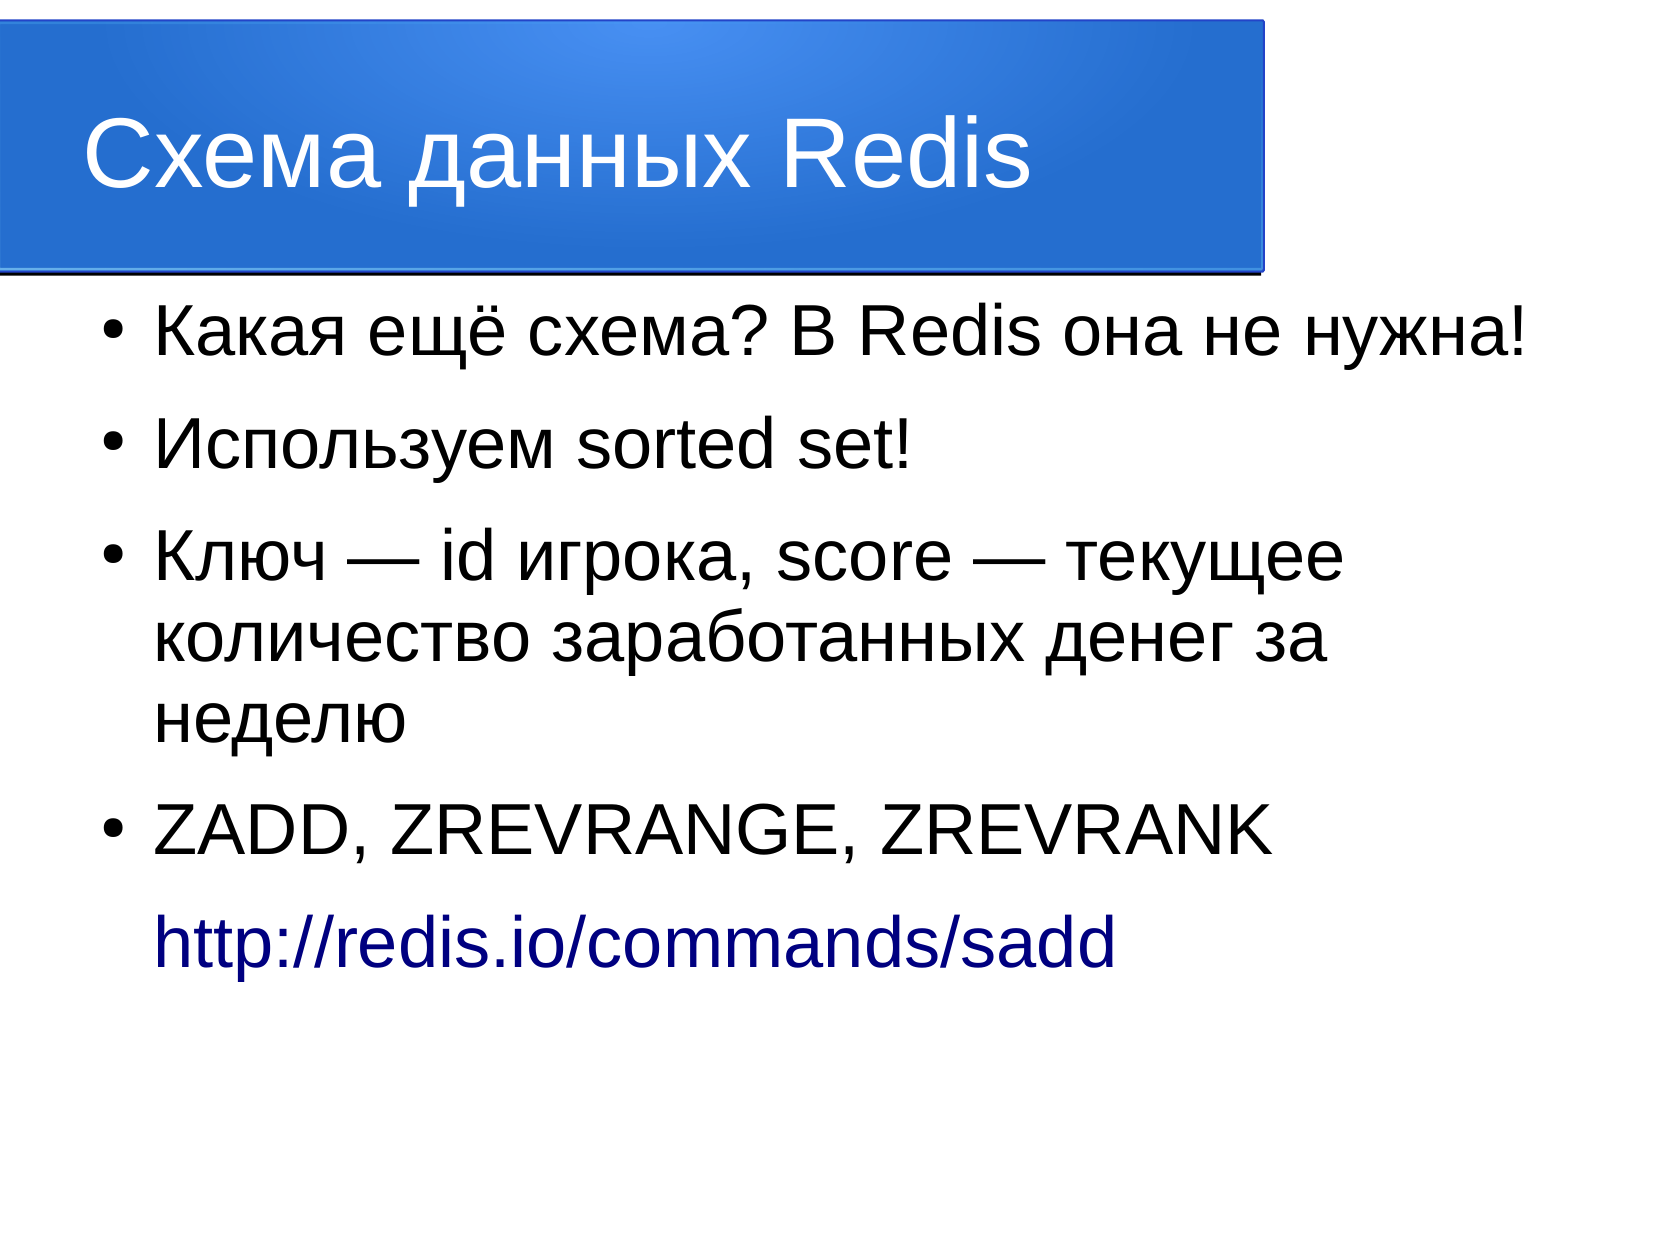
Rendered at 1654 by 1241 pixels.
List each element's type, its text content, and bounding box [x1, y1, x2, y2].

title Схема данных Redis [82, 49, 1250, 257]
list Какая ещё схема? В Redis она не нужна! Используем sorted set! Ключ — id игрока, score — текущее количество заработанных денег за неделю ZADD, ZREVRANGE, ZREVRANK http://redis.io/commands/sadd [82, 290, 1538, 1158]
